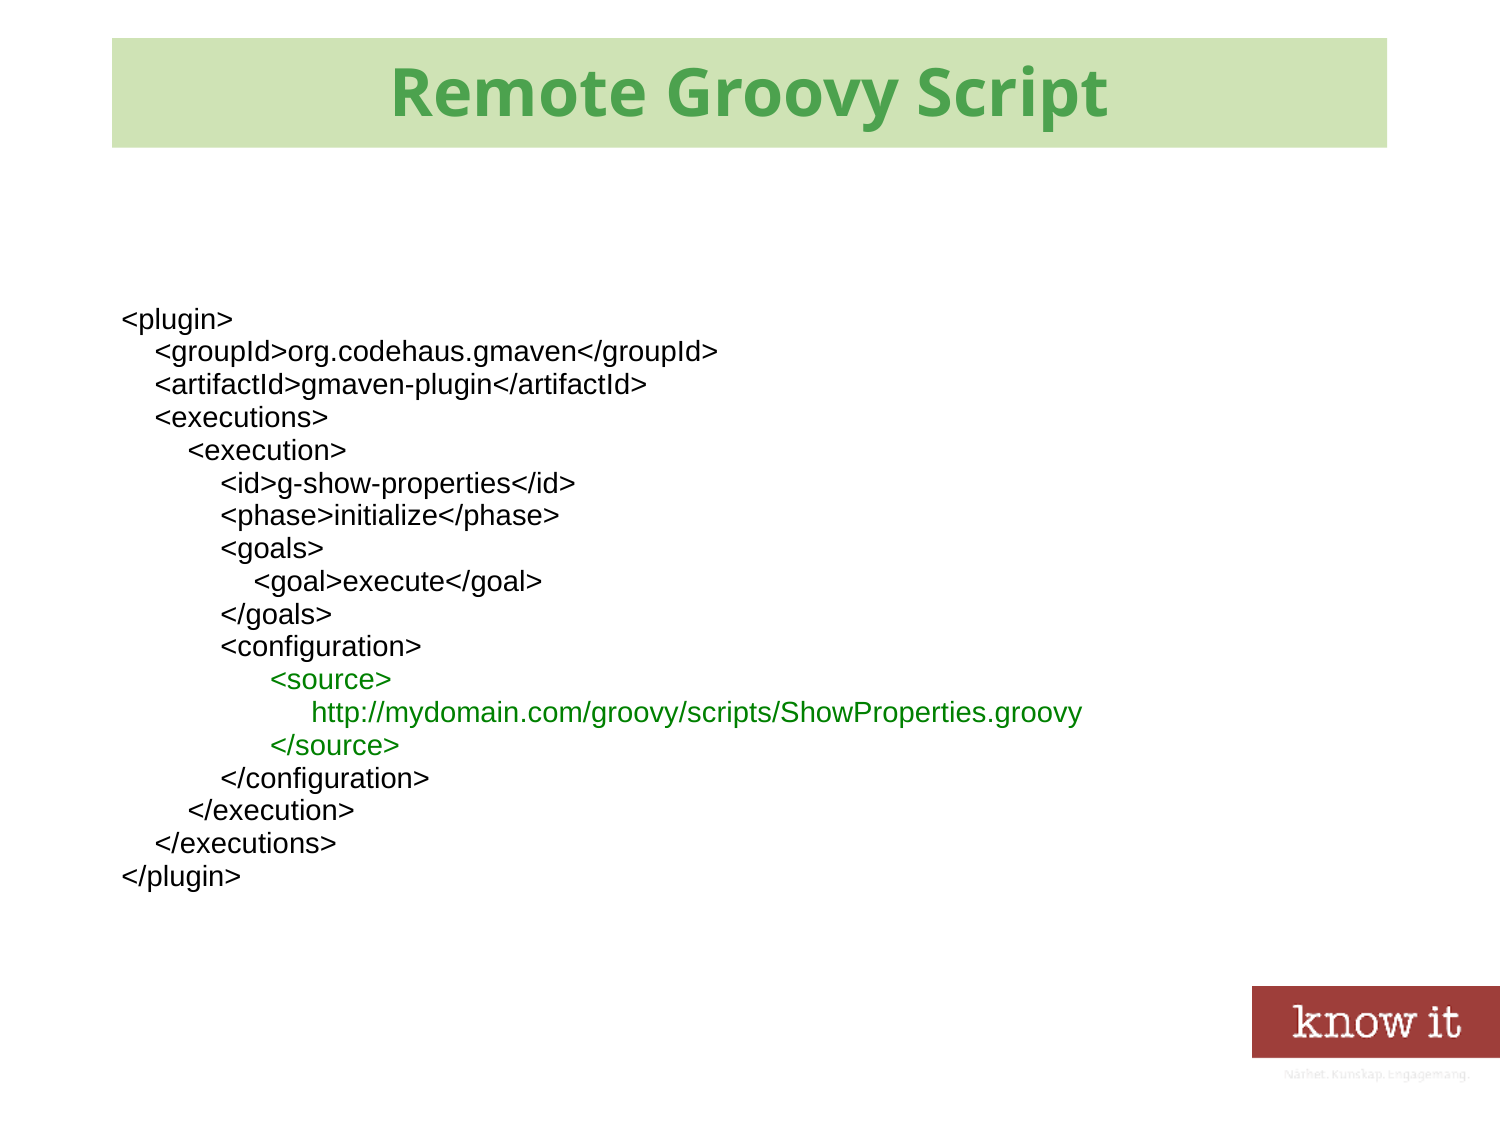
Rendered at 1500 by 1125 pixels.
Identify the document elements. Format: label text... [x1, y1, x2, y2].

picture [1252, 986, 1500, 1058]
text_box <plugin> <groupId>org.codehaus.gmaven</groupId> <artifactId>gmaven-plugin</artifactId> <executions> <execution> <id>g-show-properties</id> <phase>initialize</phase> <goals> <goal>execute</goal> </goals> <configuration> <source> http://mydomain.com/groovy/scripts/ShowProperties.groovy </source> </configuration> </execution> </executions> </plugin> [106, 295, 1394, 933]
text_box Remote Groovy Script [112, 38, 1388, 148]
